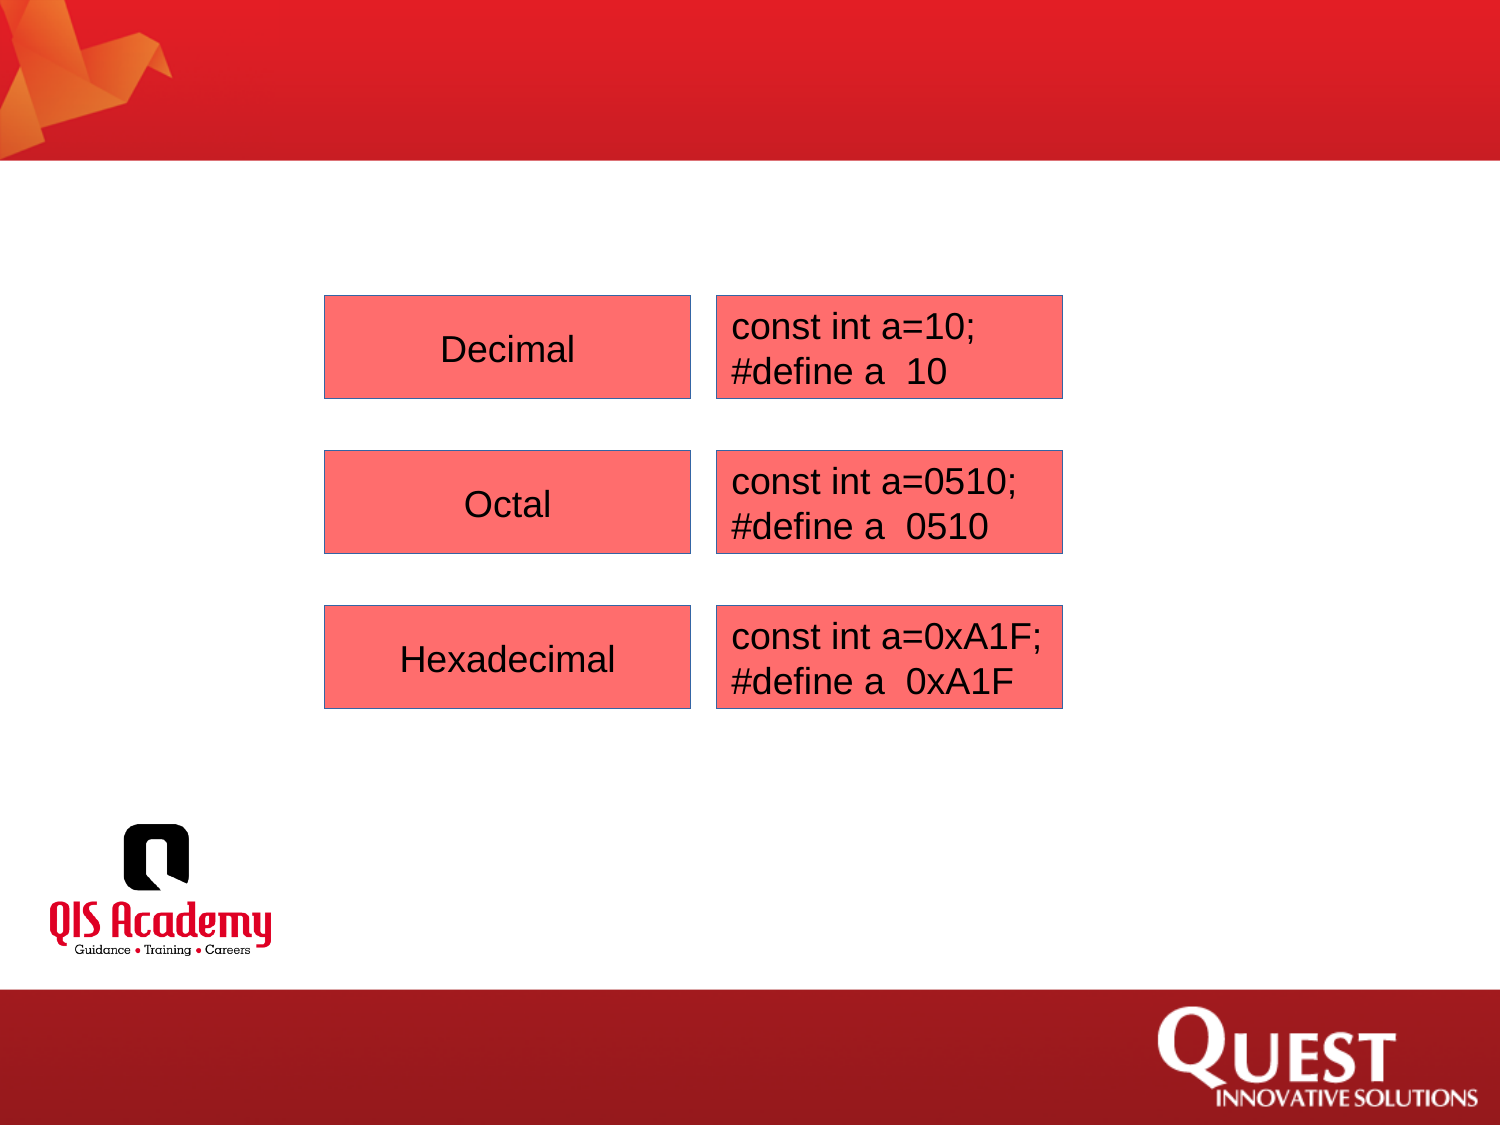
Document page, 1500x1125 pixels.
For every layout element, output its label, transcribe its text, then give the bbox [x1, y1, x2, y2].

text_box const int a=0xA1F; #define a 0xA1F [716, 605, 1063, 709]
text_box Hexadecimal [324, 605, 691, 709]
text_box Octal [324, 450, 691, 554]
text_box const int a=10; #define a 10 [716, 295, 1063, 399]
text_box const int a=0510; #define a 0510 [716, 450, 1063, 554]
text_box Decimal [324, 295, 691, 399]
